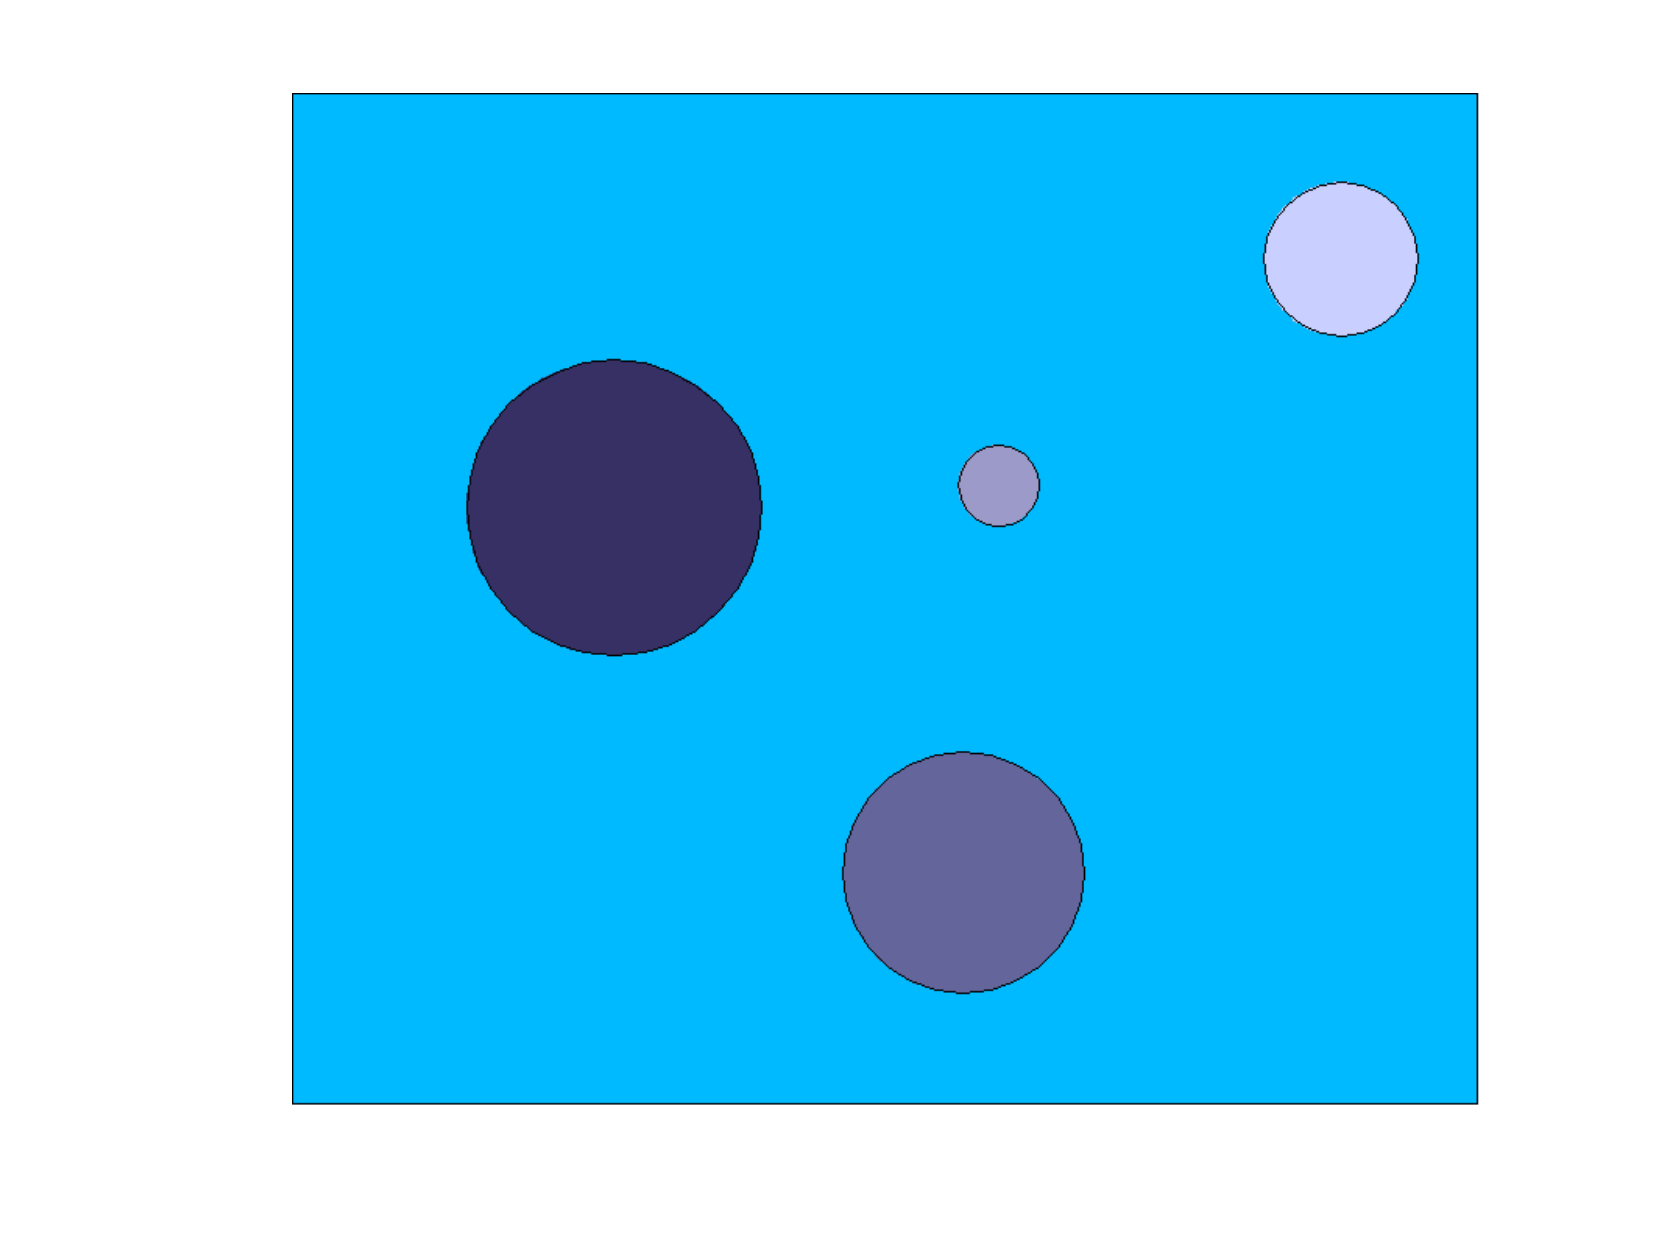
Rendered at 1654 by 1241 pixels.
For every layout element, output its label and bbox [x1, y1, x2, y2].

picture [958, 445, 1039, 526]
picture [467, 360, 761, 655]
picture [292, 93, 1480, 1108]
picture [844, 753, 1084, 993]
picture [1264, 182, 1417, 336]
